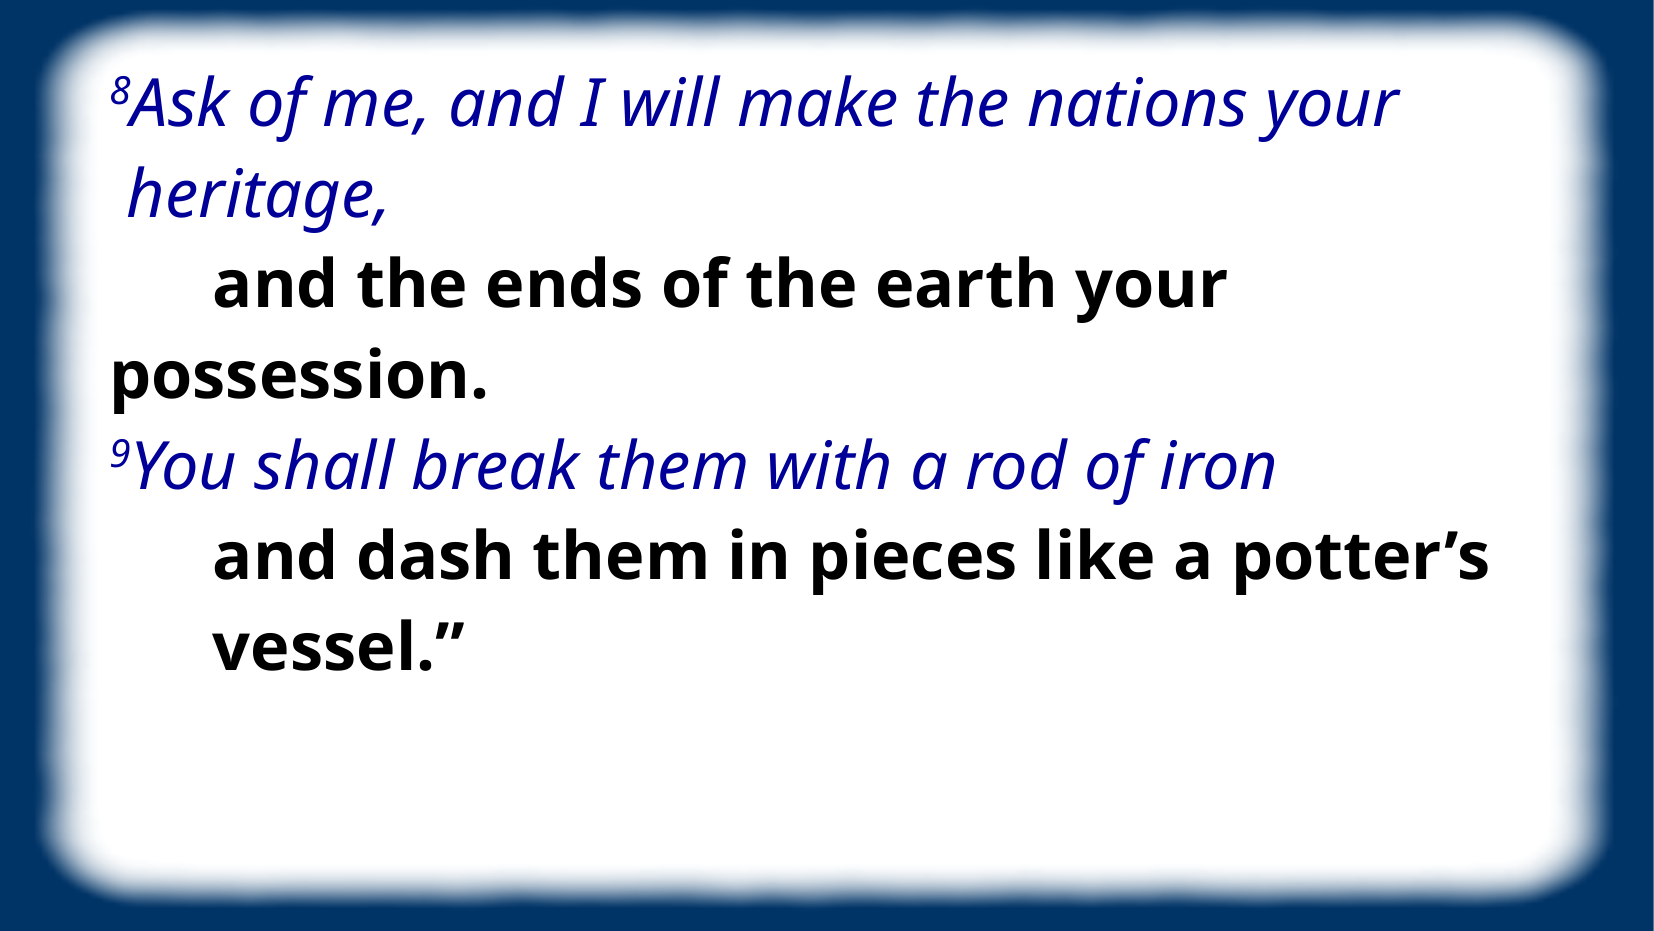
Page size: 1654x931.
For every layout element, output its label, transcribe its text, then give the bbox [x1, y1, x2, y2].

picture [0, 0, 1654, 931]
text_box 8Ask of me, and I will make the nations your heritage, and the ends of the earth your possession. 9You shall break them with a rod of iron and dash them in pieces like a potter’s vessel.” [94, 47, 1565, 595]
